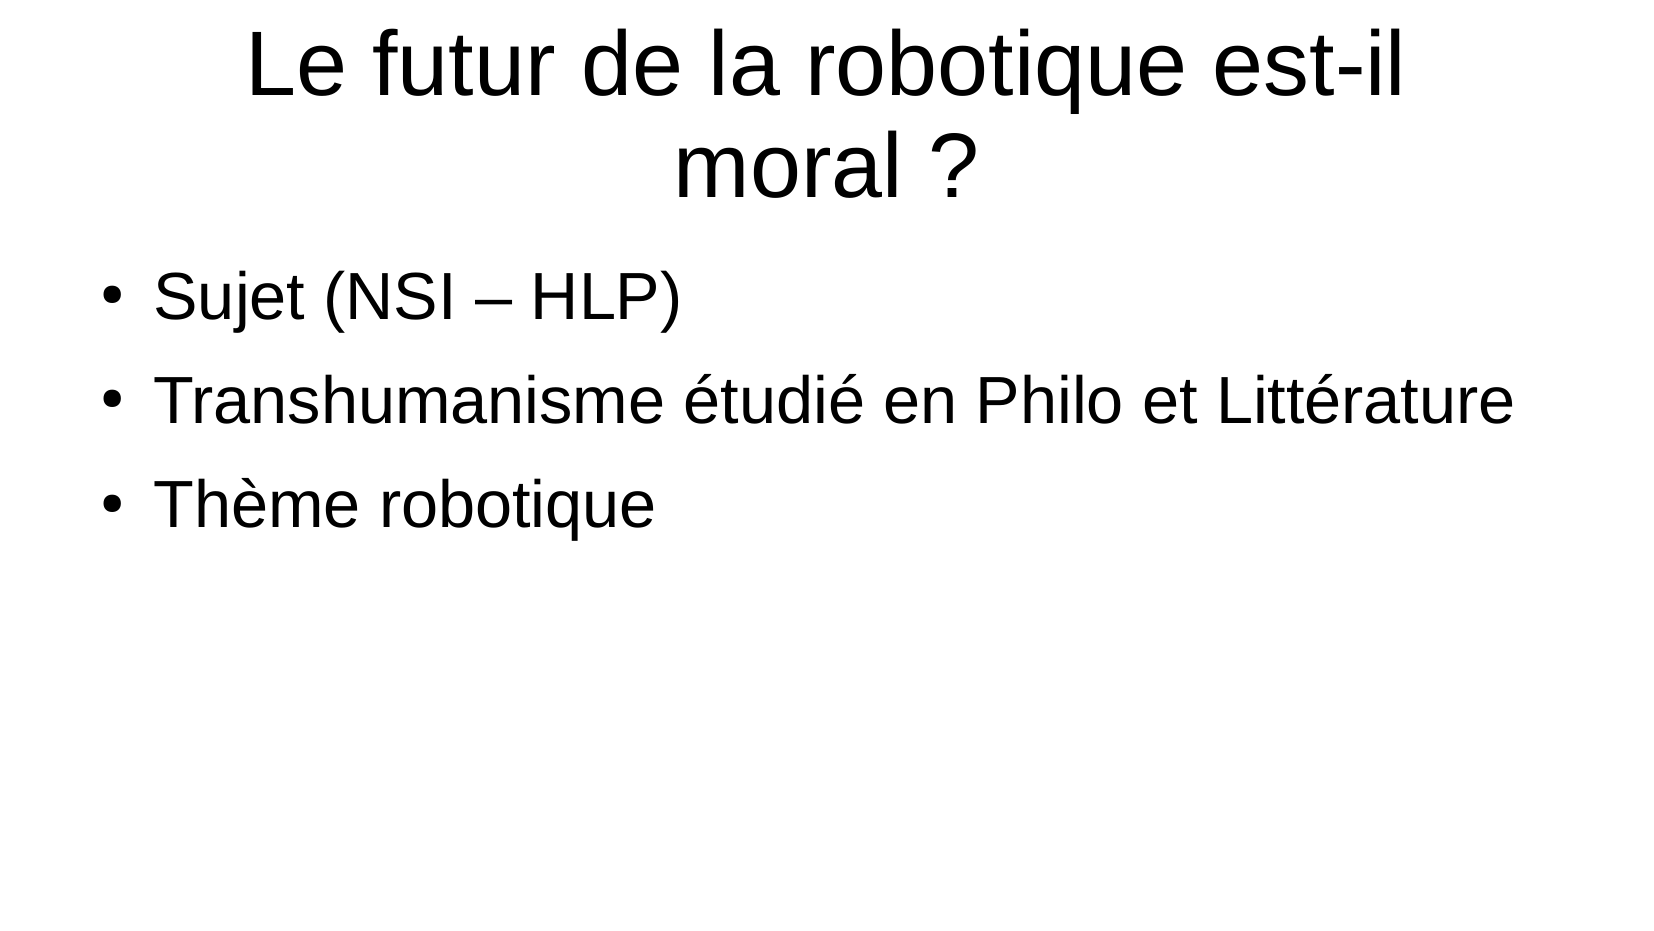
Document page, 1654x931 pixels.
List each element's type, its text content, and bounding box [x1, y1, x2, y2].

list Sujet (NSI – HLP) Transhumanisme étudié en Philo et Littérature Thème robotique [82, 258, 1571, 799]
title Le futur de la robotique est-il moral ? [82, 12, 1571, 218]
